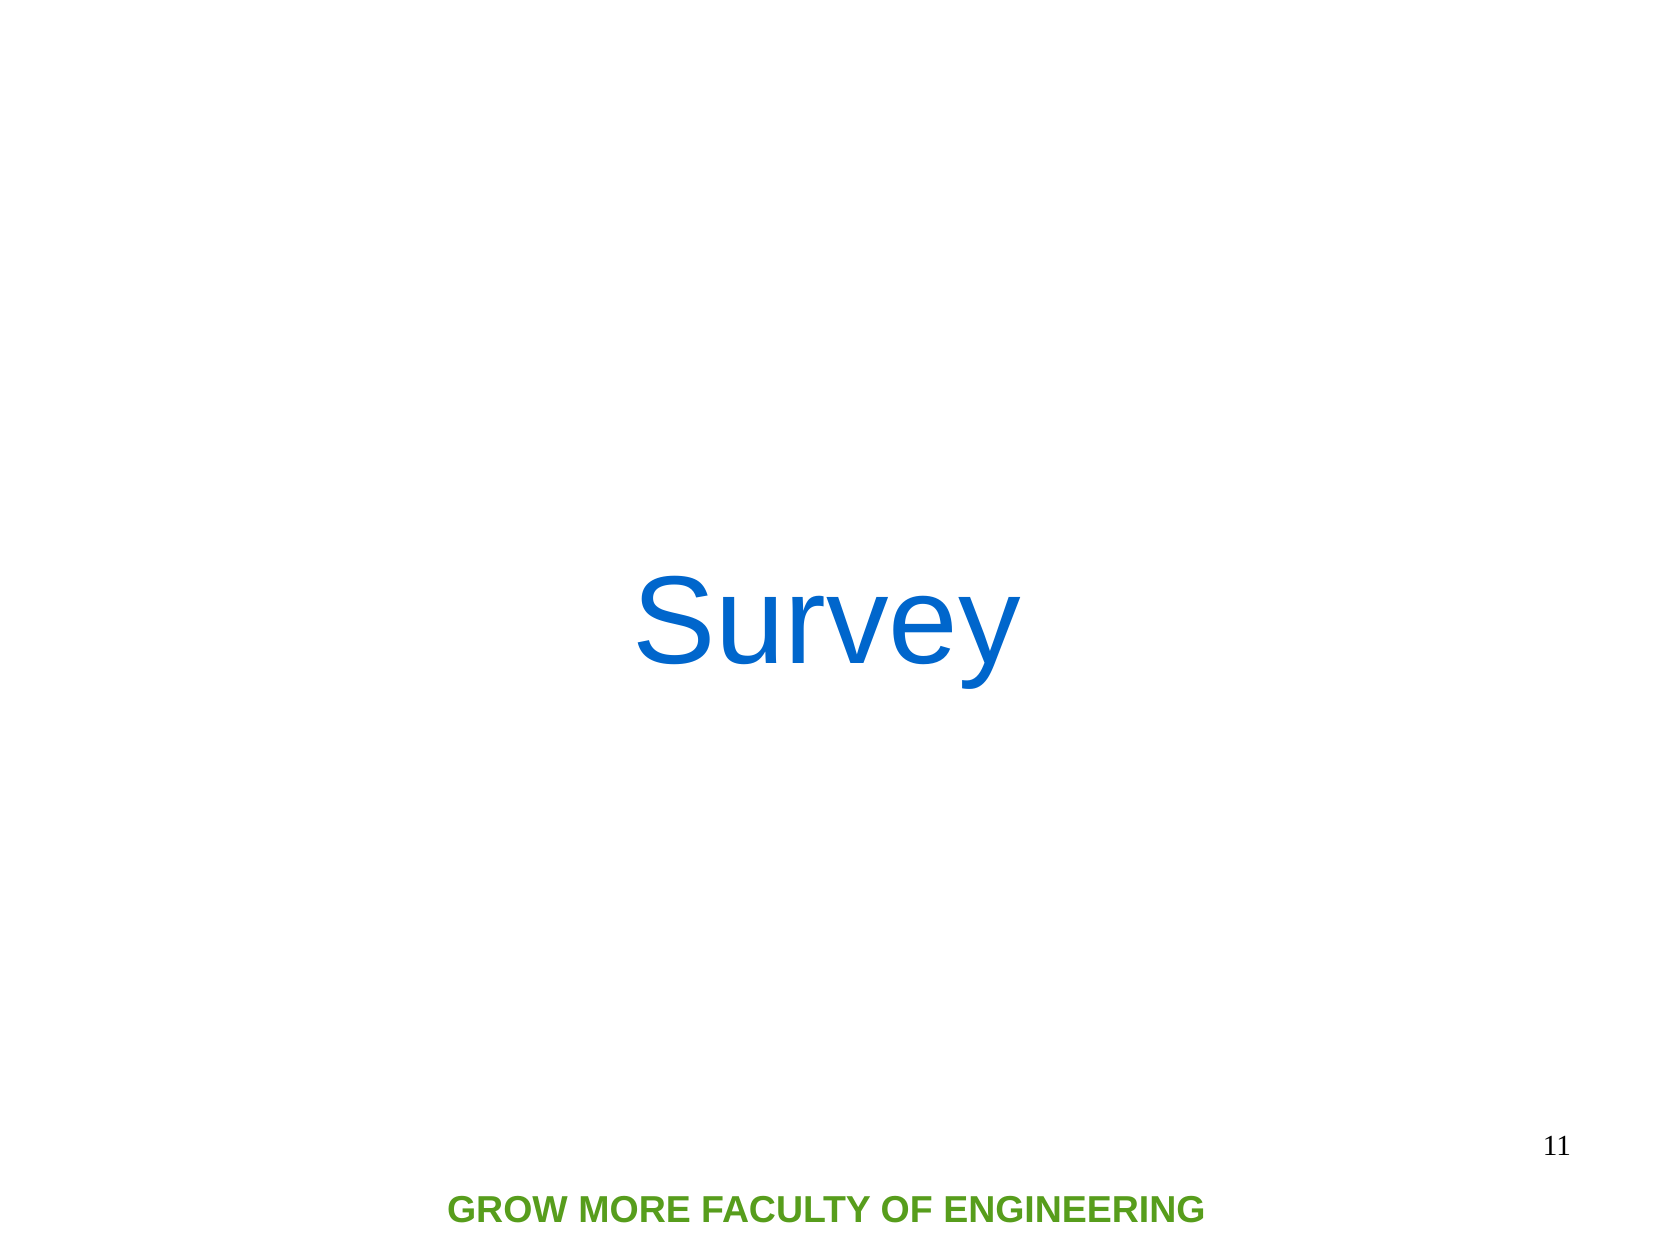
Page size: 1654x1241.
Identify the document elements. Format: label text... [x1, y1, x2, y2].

title Survey [82, 516, 1571, 724]
